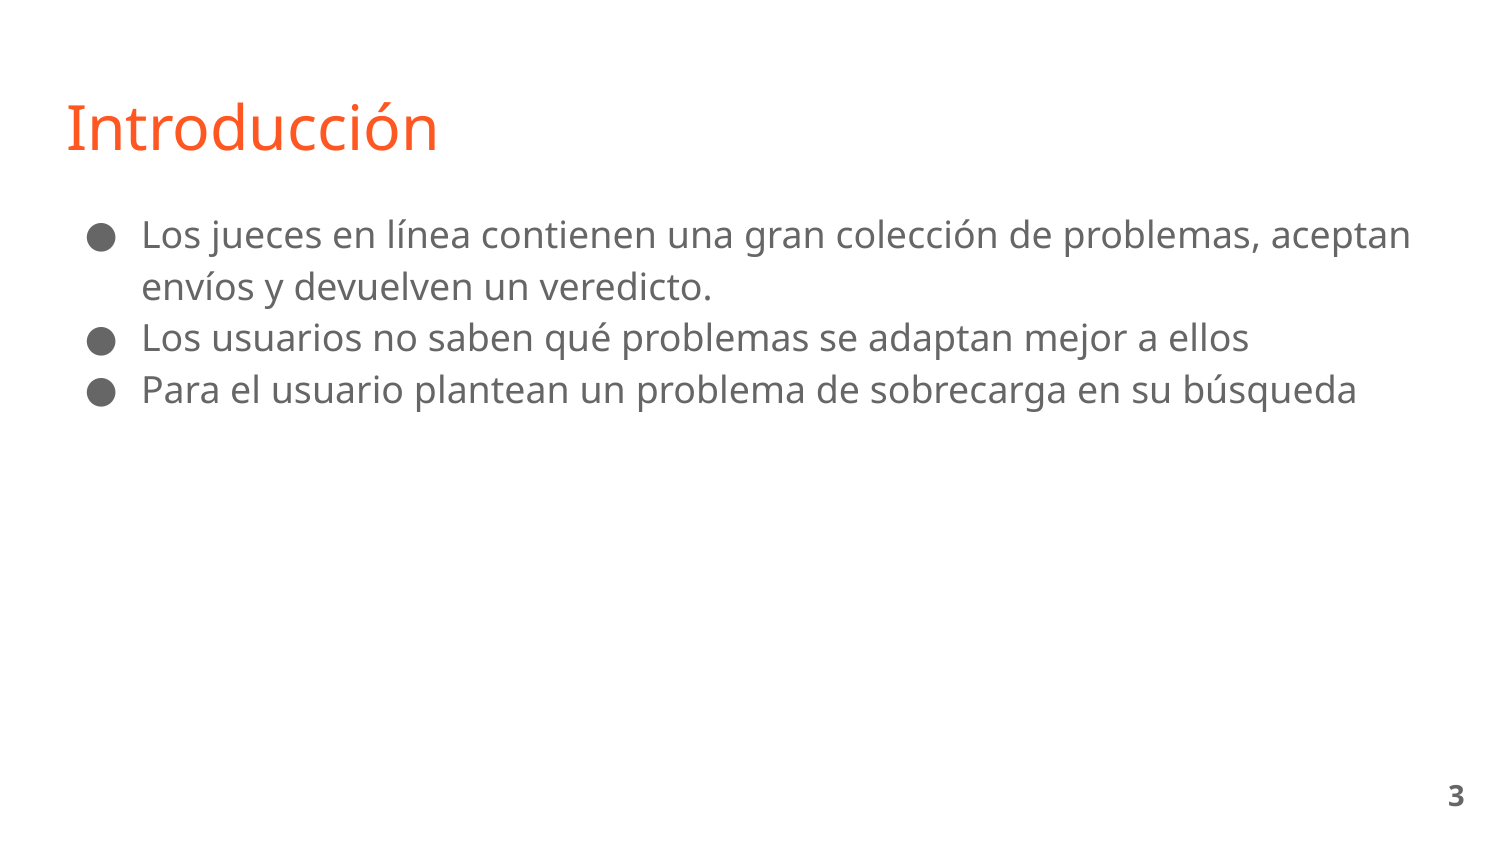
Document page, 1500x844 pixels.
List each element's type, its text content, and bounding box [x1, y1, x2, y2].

title Introducción [51, 72, 1449, 167]
list Los jueces en línea contienen una gran colección de problemas, aceptan envíos y devuelven un veredicto. Los usuarios no saben qué problemas se adaptan mejor a ellos Para el usuario plantean un problema de sobrecarga en su búsqueda [51, 189, 1449, 750]
slide_number <number> [1389, 764, 1480, 830]
